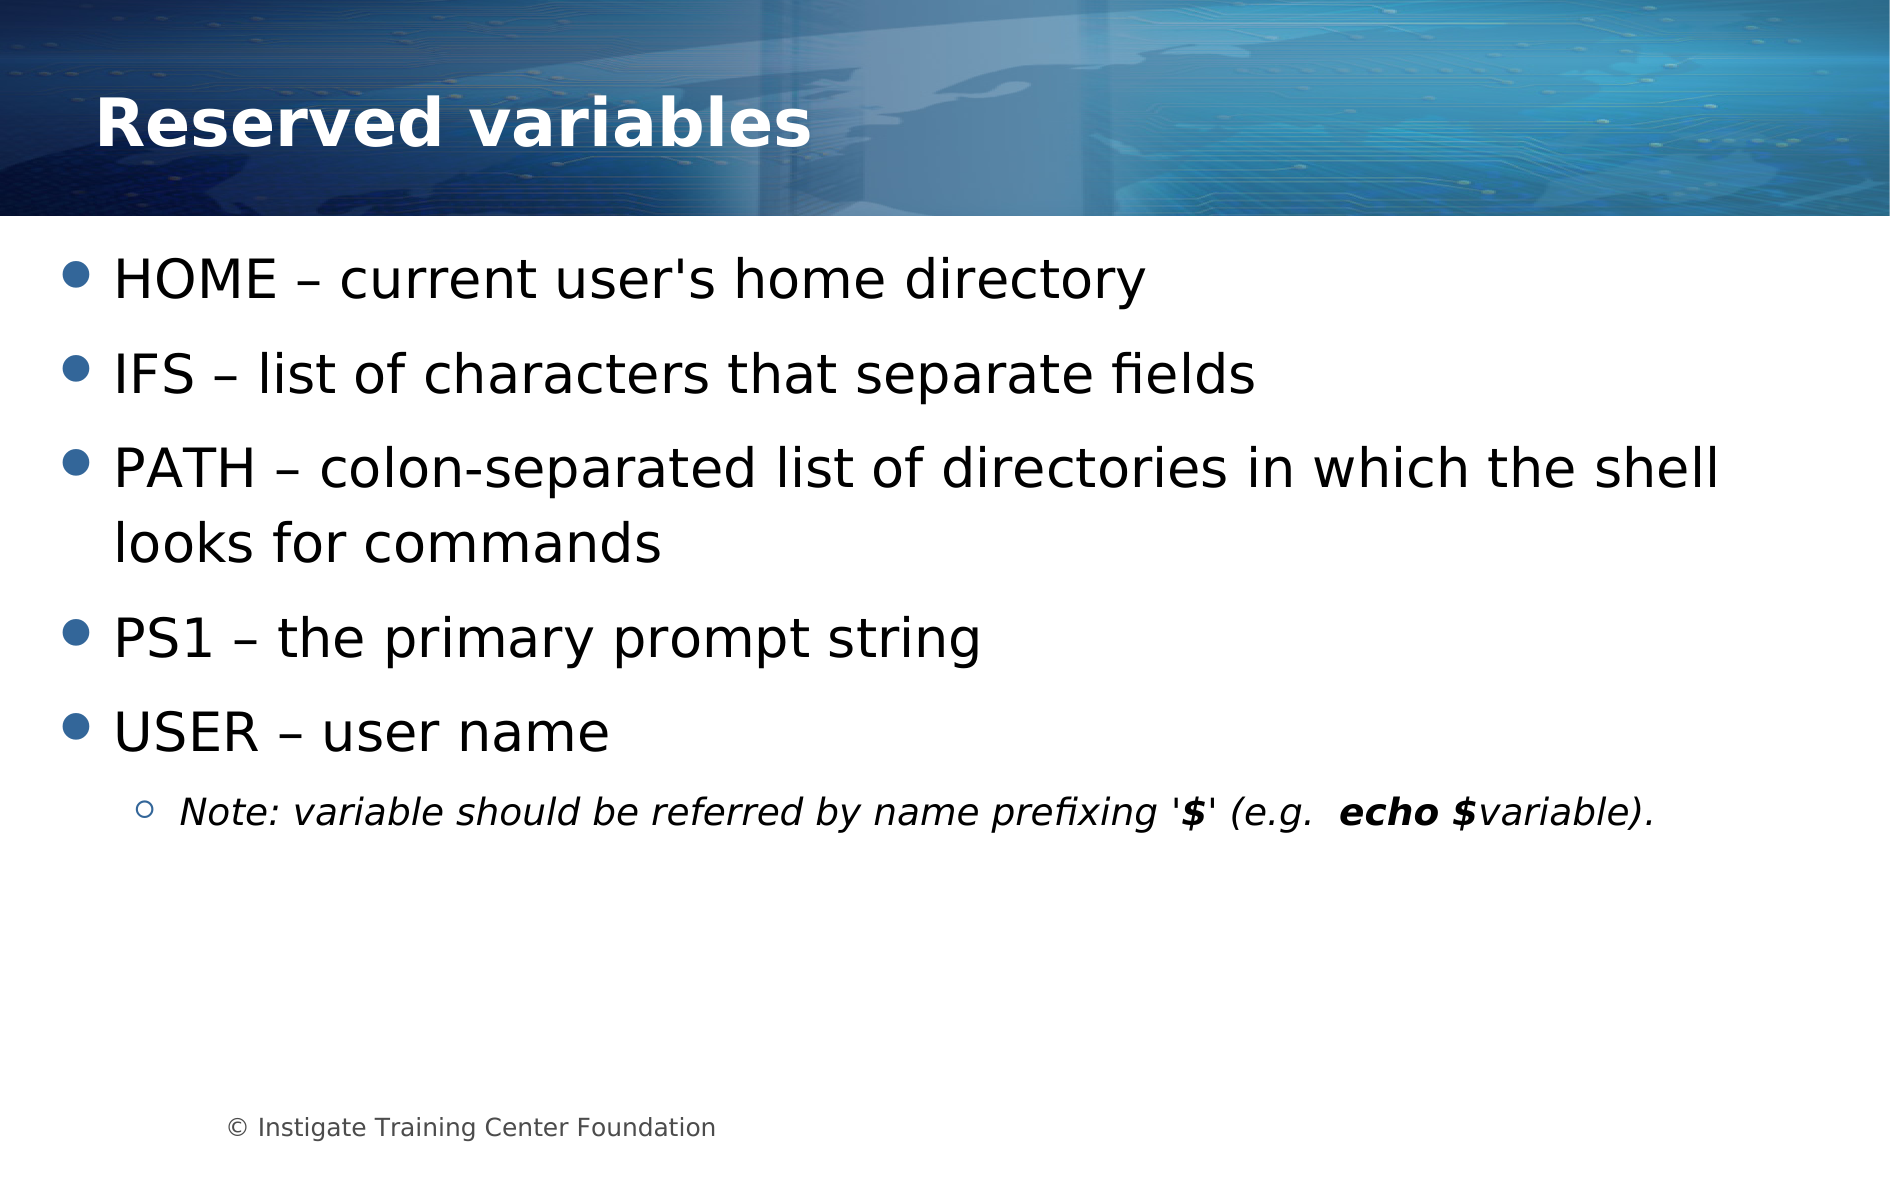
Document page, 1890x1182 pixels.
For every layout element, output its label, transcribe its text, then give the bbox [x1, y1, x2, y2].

title Reserved variables [94, 54, 1793, 210]
list HOME – current user's home directory IFS – list of characters that separate fields PATH – colon-separated list of directories in which the shell looks for commands PS1 – the primary prompt string USER – user name Note: variable should be referred by name prefixing '$' (e.g. echo $variable). [59, 236, 1831, 1001]
picture [0, 0, 1890, 216]
